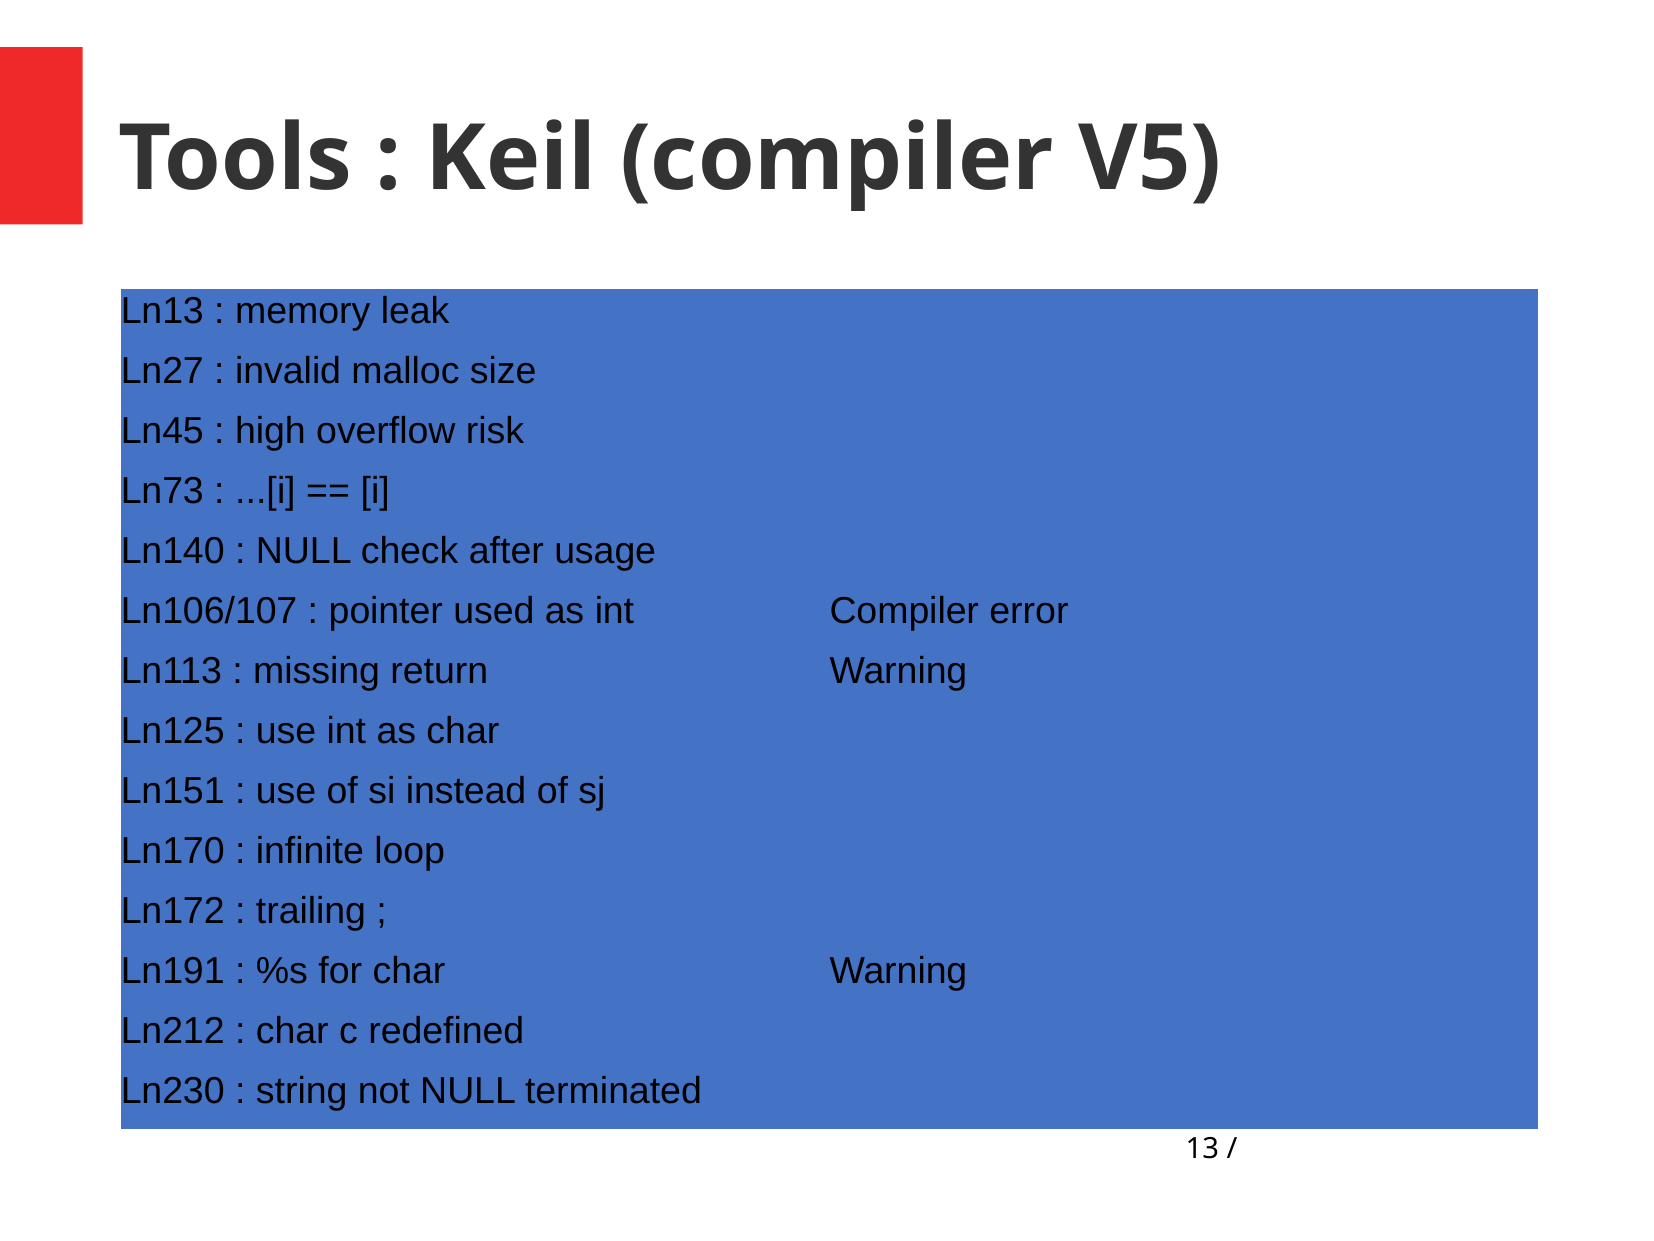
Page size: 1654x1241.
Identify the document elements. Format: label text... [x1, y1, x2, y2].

table_cell Ln27 : invalid malloc size [121, 349, 830, 409]
table_cell Ln151 : use of si instead of sj [121, 769, 830, 829]
table_cell Ln230 : string not NULL terminated [121, 1069, 830, 1129]
table_cell Ln45 : high overflow risk [121, 409, 830, 469]
table_cell Warning [830, 649, 1538, 709]
table_header [830, 289, 1538, 349]
table_cell Warning [830, 949, 1538, 1009]
table_cell Ln191 : %s for char [121, 949, 830, 1009]
table_header Ln13 : memory leak [121, 289, 830, 349]
text_box / [1185, 1129, 1571, 1216]
table_cell Compiler error [830, 589, 1538, 649]
table_cell [830, 349, 1538, 409]
table_cell [830, 769, 1538, 829]
table_cell Ln172 : trailing ; [121, 889, 830, 949]
table_cell [830, 889, 1538, 949]
table_cell [830, 1069, 1538, 1129]
table_cell [830, 709, 1538, 769]
table_cell [830, 529, 1538, 589]
table_cell Ln212 : char c redefined [121, 1009, 830, 1069]
table_cell Ln140 : NULL check after usage [121, 529, 830, 589]
title Tools : Keil (compiler V5) [118, 49, 1571, 257]
table_cell Ln106/107 : pointer used as int [121, 589, 830, 649]
table_cell Ln73 : ...[i] == [i] [121, 469, 830, 529]
table_cell Ln113 : missing return [121, 649, 830, 709]
table_cell [830, 409, 1538, 469]
table_cell Ln125 : use int as char [121, 709, 830, 769]
table_cell [830, 1009, 1538, 1069]
table_cell [830, 469, 1538, 529]
table_cell Ln170 : infinite loop [121, 829, 830, 889]
table_cell [830, 829, 1538, 889]
